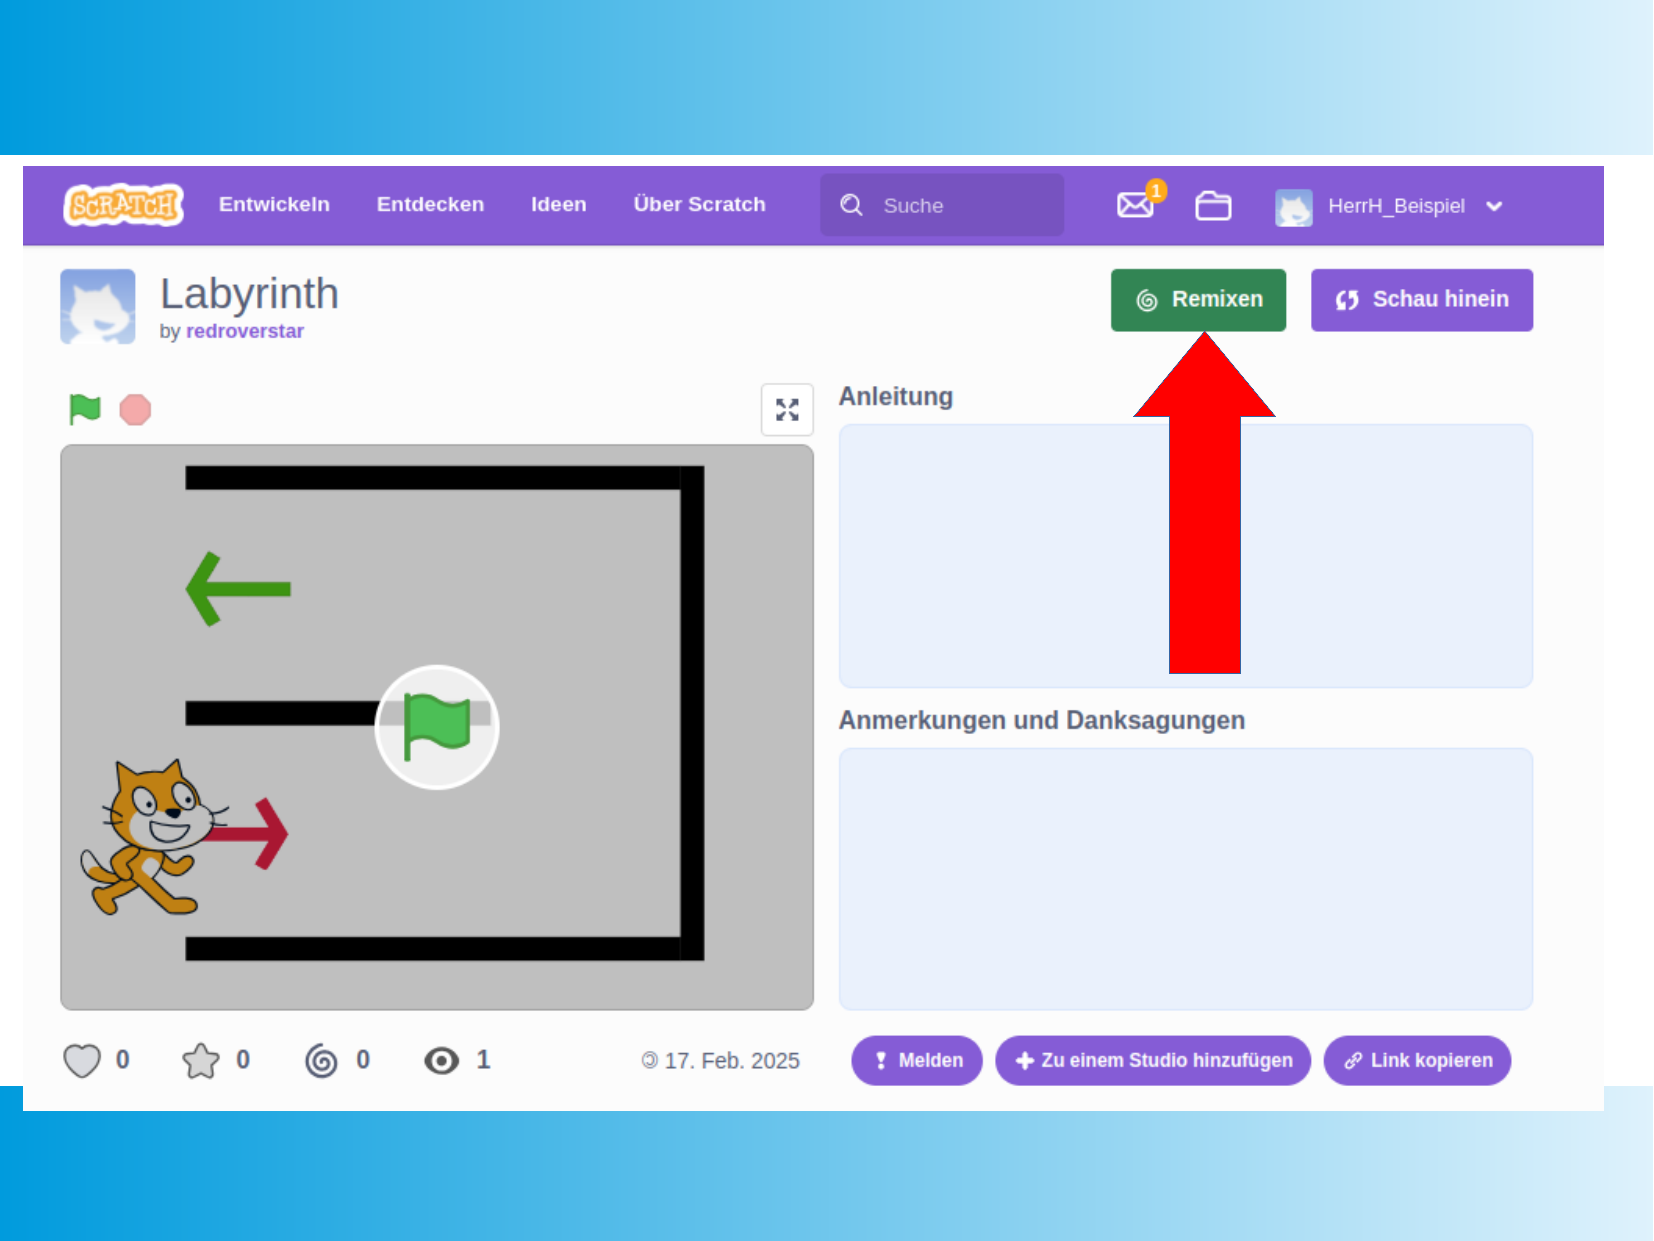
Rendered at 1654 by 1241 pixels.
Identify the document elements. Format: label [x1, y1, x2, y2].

picture [23, 166, 1604, 1241]
text_box [1133, 330, 1276, 674]
